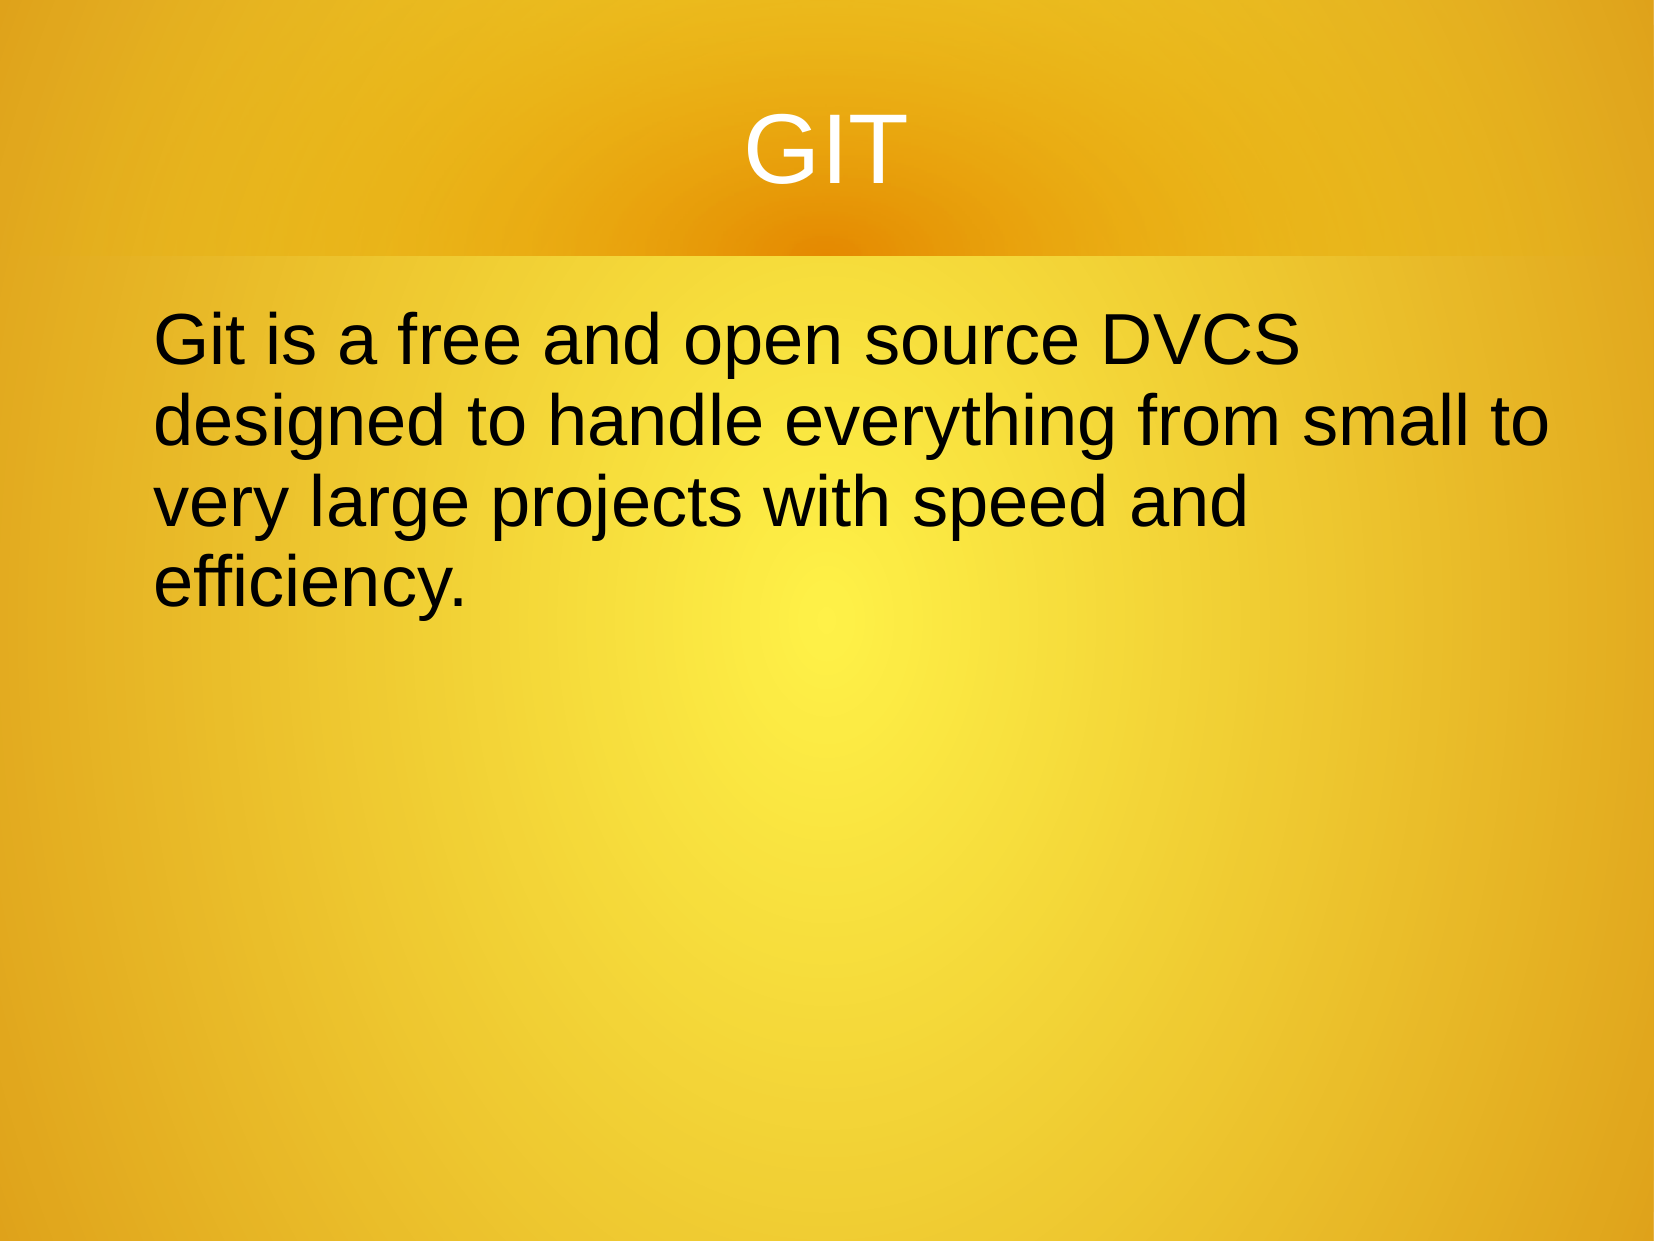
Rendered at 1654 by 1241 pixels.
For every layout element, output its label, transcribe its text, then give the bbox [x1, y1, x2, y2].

list Git is a free and open source DVCS designed to handle everything from small to very large projects with speed and efficiency. [82, 299, 1571, 1019]
title GIT [82, 47, 1571, 252]
